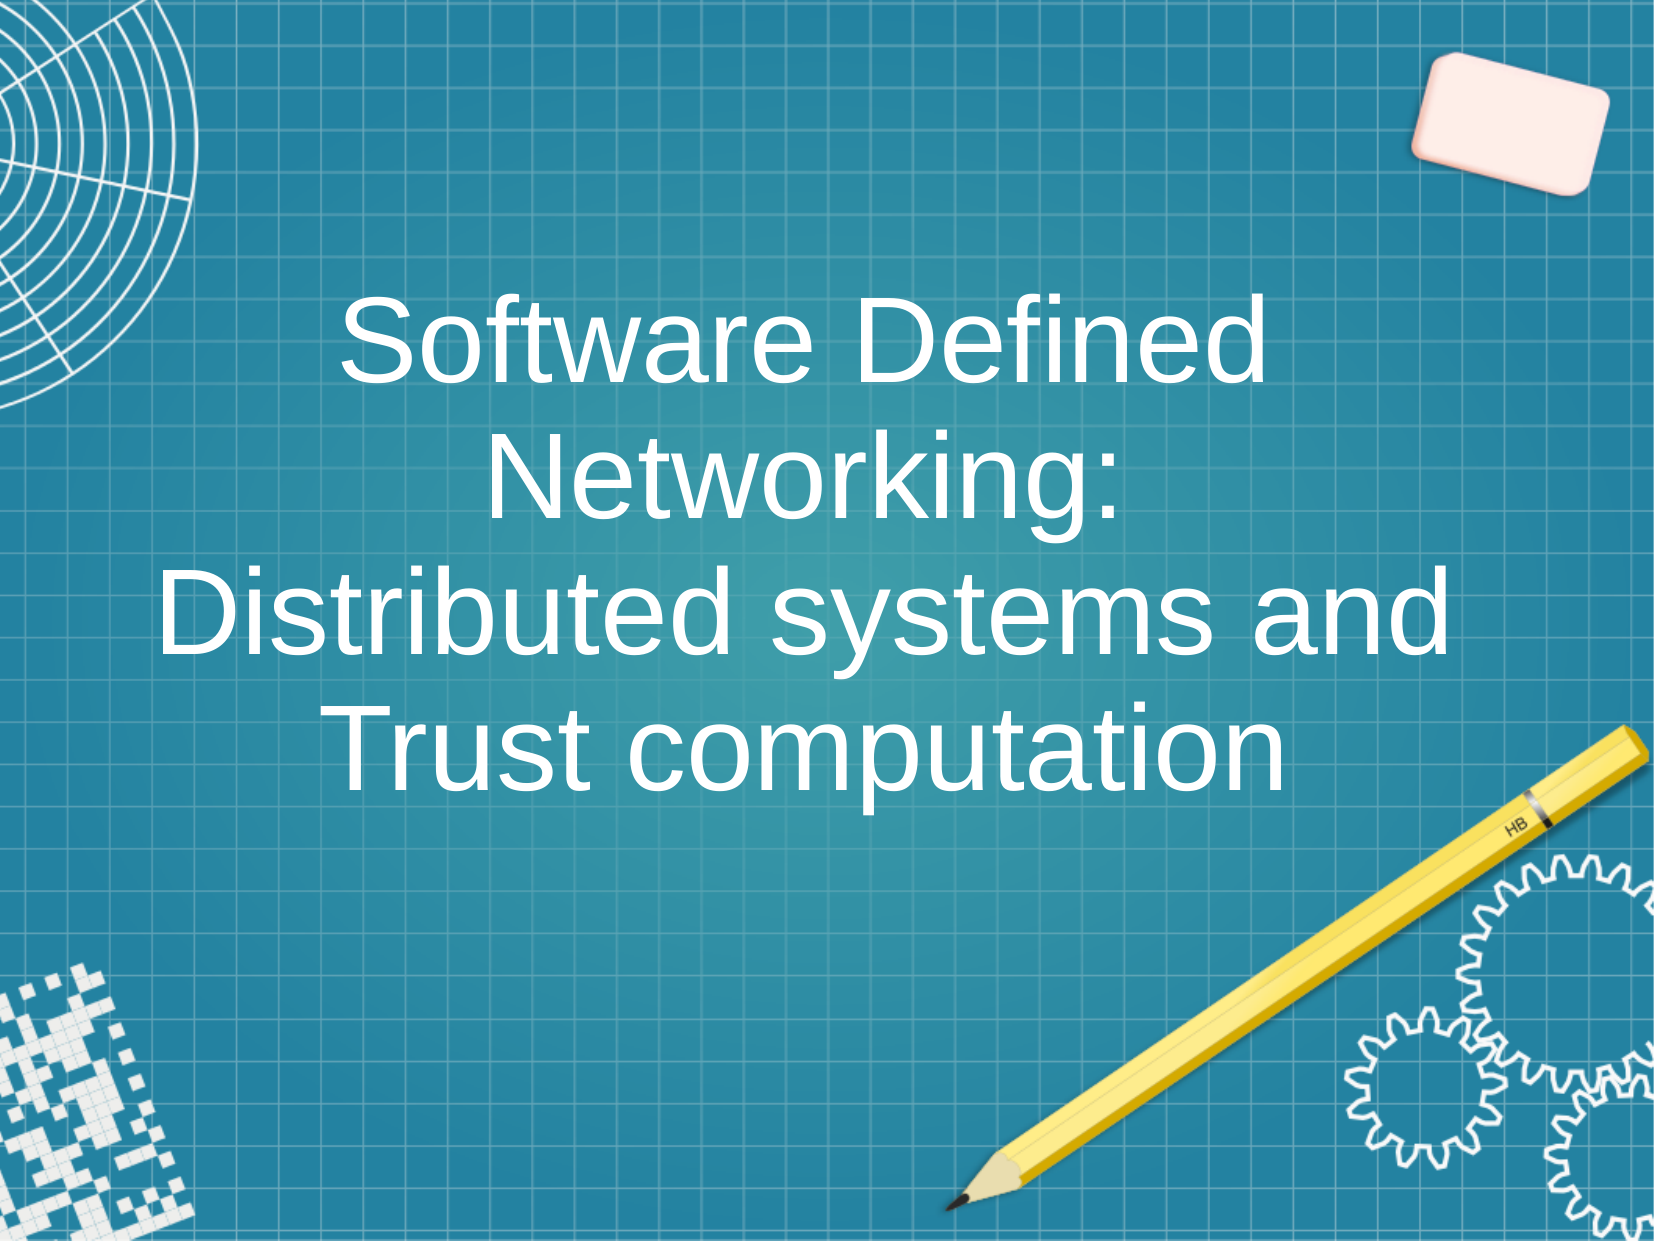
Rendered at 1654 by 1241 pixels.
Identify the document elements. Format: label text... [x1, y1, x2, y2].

subtitle [11, 765, 1426, 1036]
title Software Defined Networking: Distributed systems and Trust computation [60, 271, 1549, 817]
picture [0, 0, 1654, 1241]
